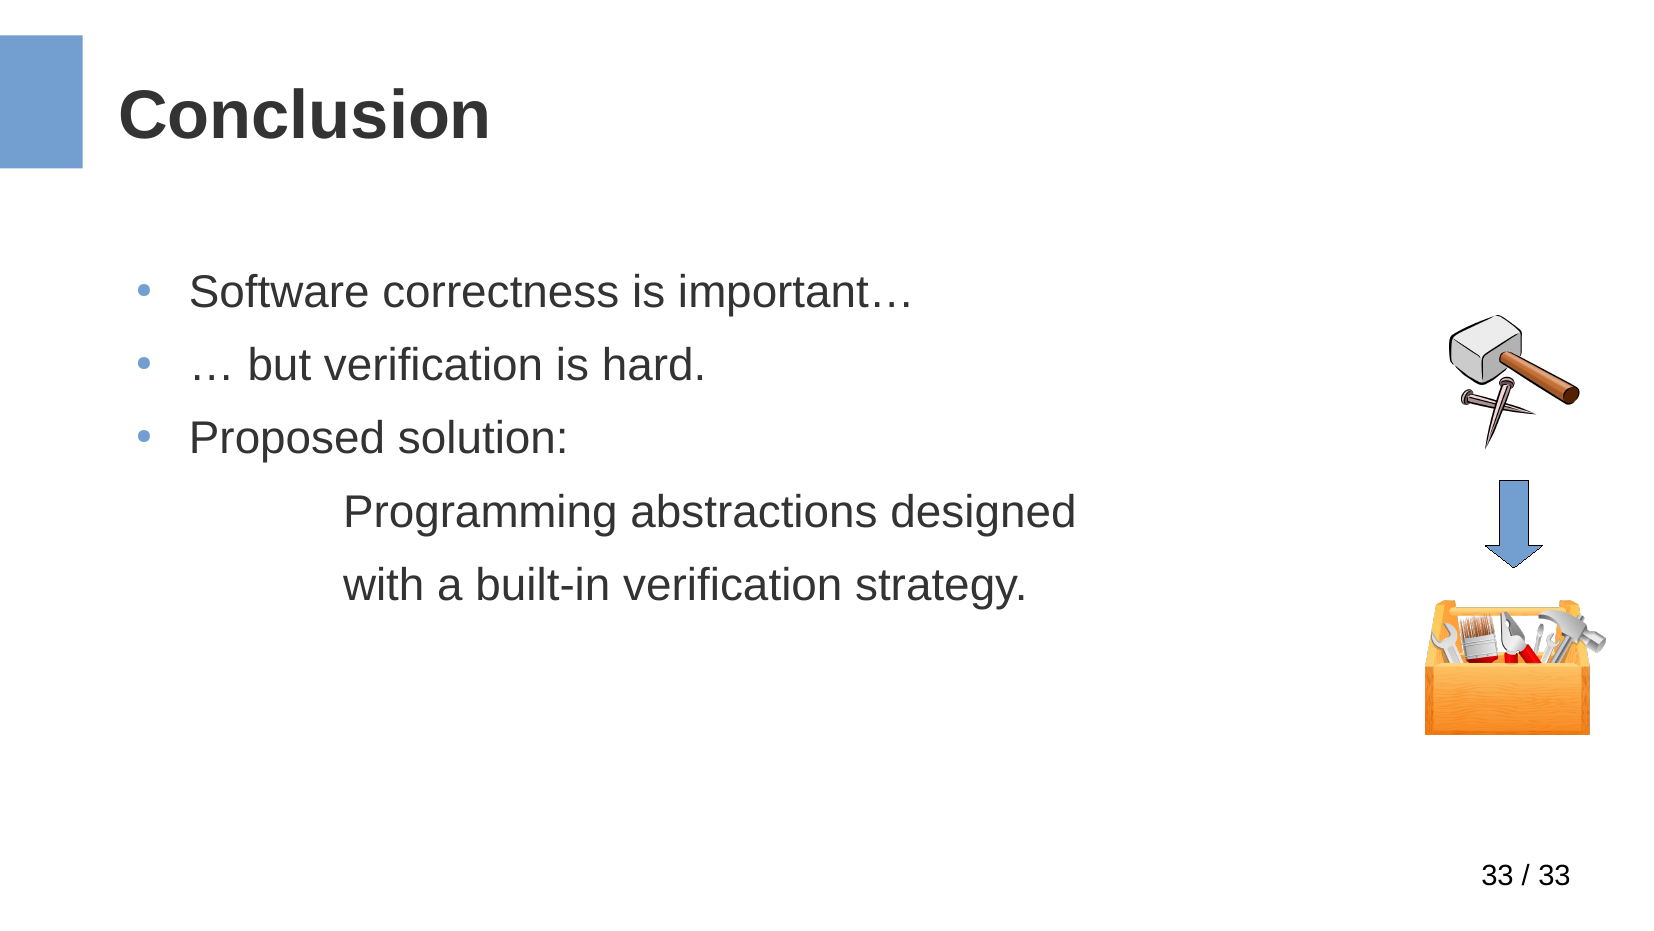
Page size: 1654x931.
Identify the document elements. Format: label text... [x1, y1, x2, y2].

list Software correctness is important… … but verification is hard. Proposed solution: Programming abstractions designed with a built-in verification strategy. [118, 265, 1536, 806]
picture [1449, 315, 1584, 451]
title Conclusion [118, 37, 1571, 193]
picture [1425, 600, 1606, 736]
text_box [1485, 480, 1543, 568]
